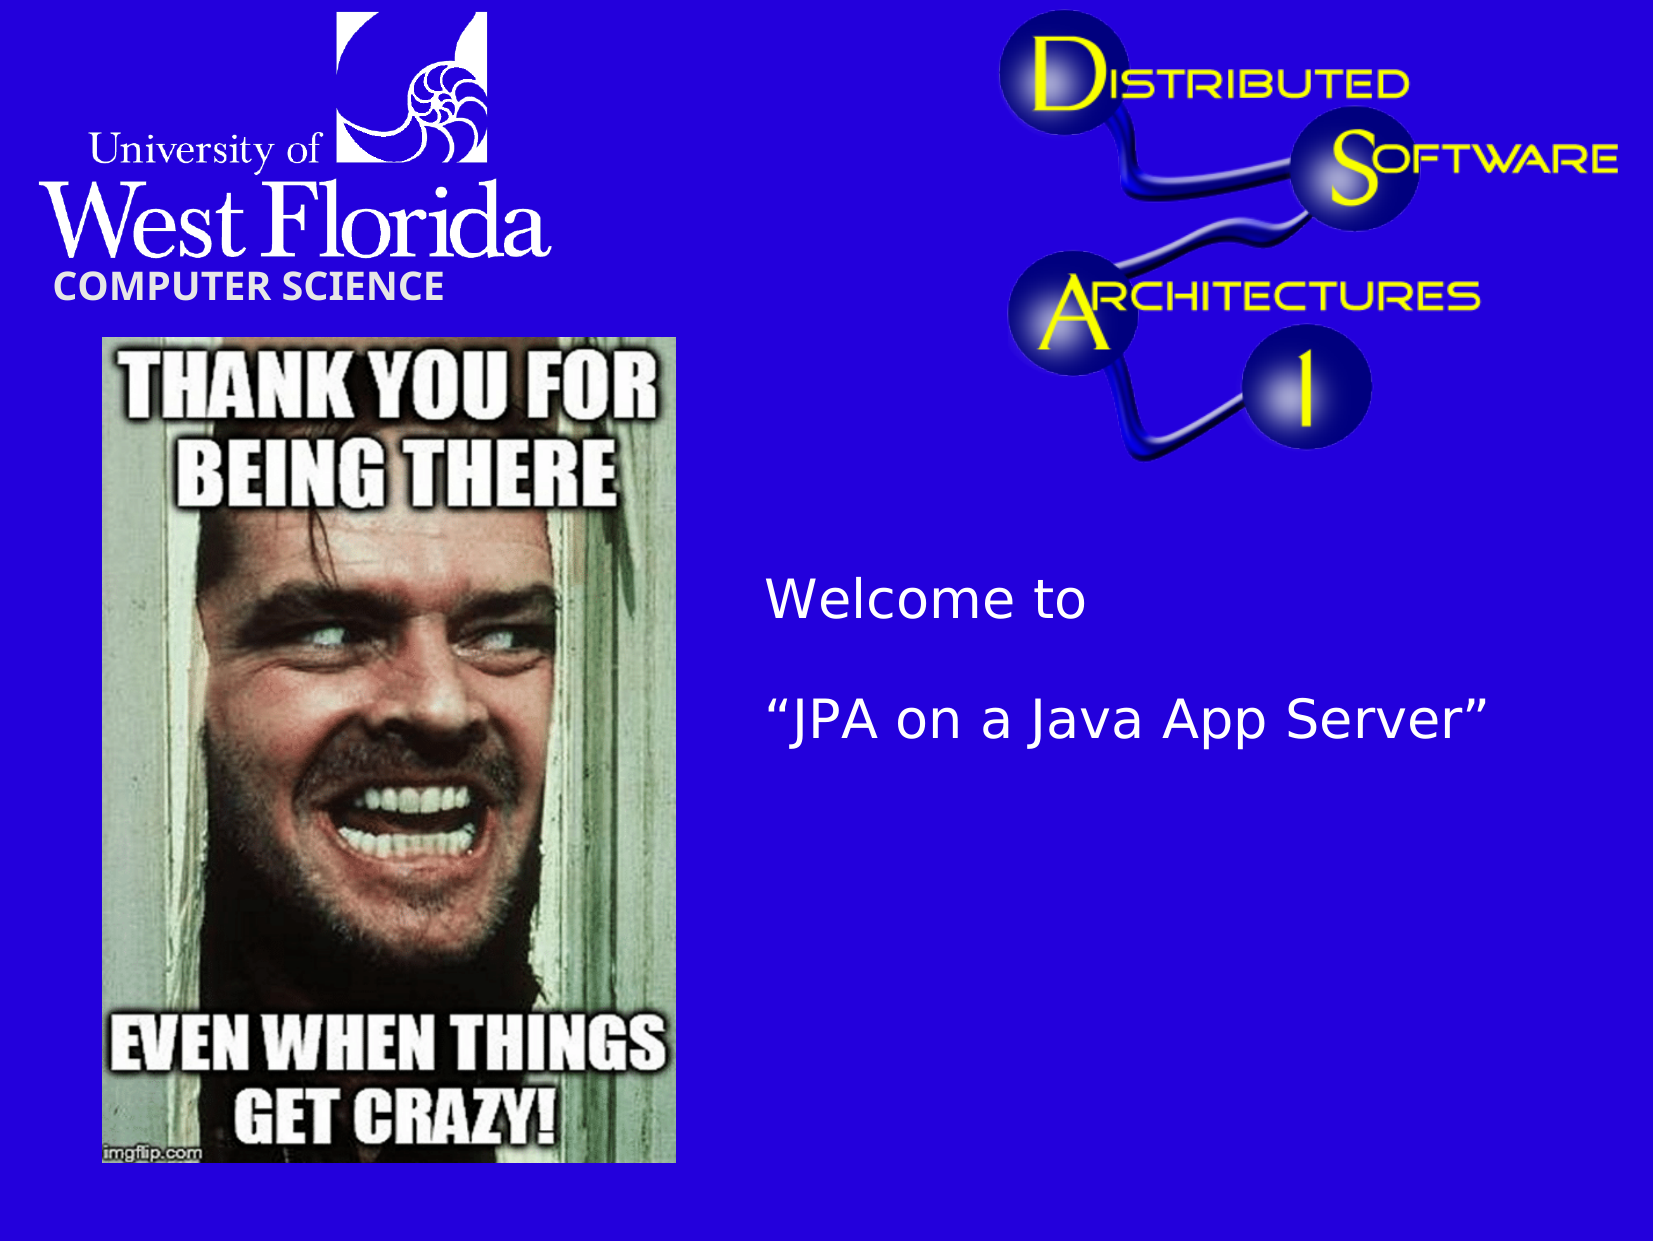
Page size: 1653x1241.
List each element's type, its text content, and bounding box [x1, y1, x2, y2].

text_box Welcome to “JPA on a Java App Server” [750, 562, 1538, 819]
text_box COMPUTER SCIENCE [37, 262, 563, 316]
picture [37, 0, 559, 262]
picture [102, 337, 676, 1163]
picture [910, 0, 1653, 506]
